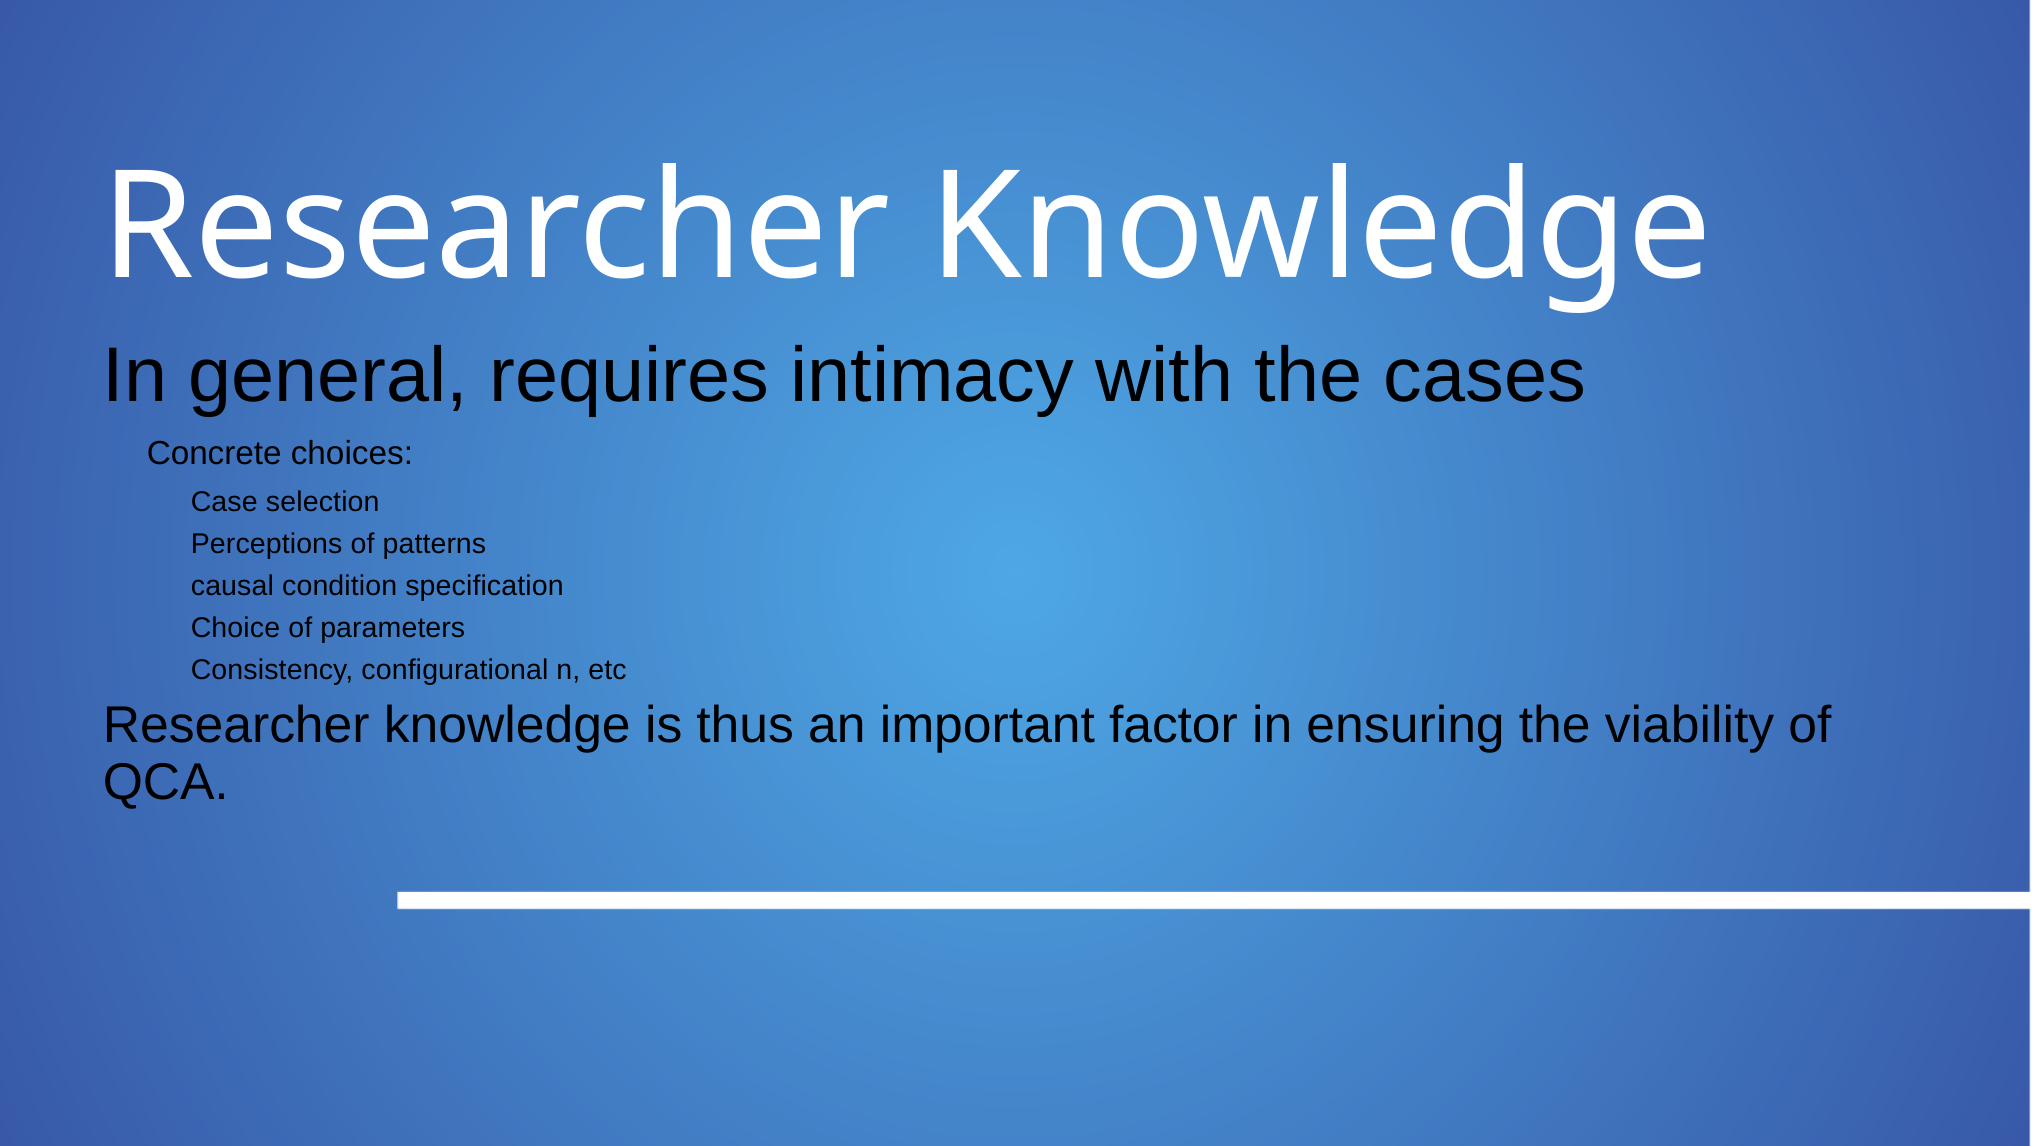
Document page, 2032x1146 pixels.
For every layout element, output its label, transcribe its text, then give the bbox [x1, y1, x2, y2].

picture [0, 0, 2032, 1146]
title Researcher Knowledge [101, 45, 1930, 271]
list In general, requires intimacy with the cases Concrete choices: Case selection Perceptions of patterns causal condition specification Choice of parameters Consistency, configurational n, etc Researcher knowledge is thus an important factor in ensuring the viability of QCA. [59, 271, 1961, 875]
